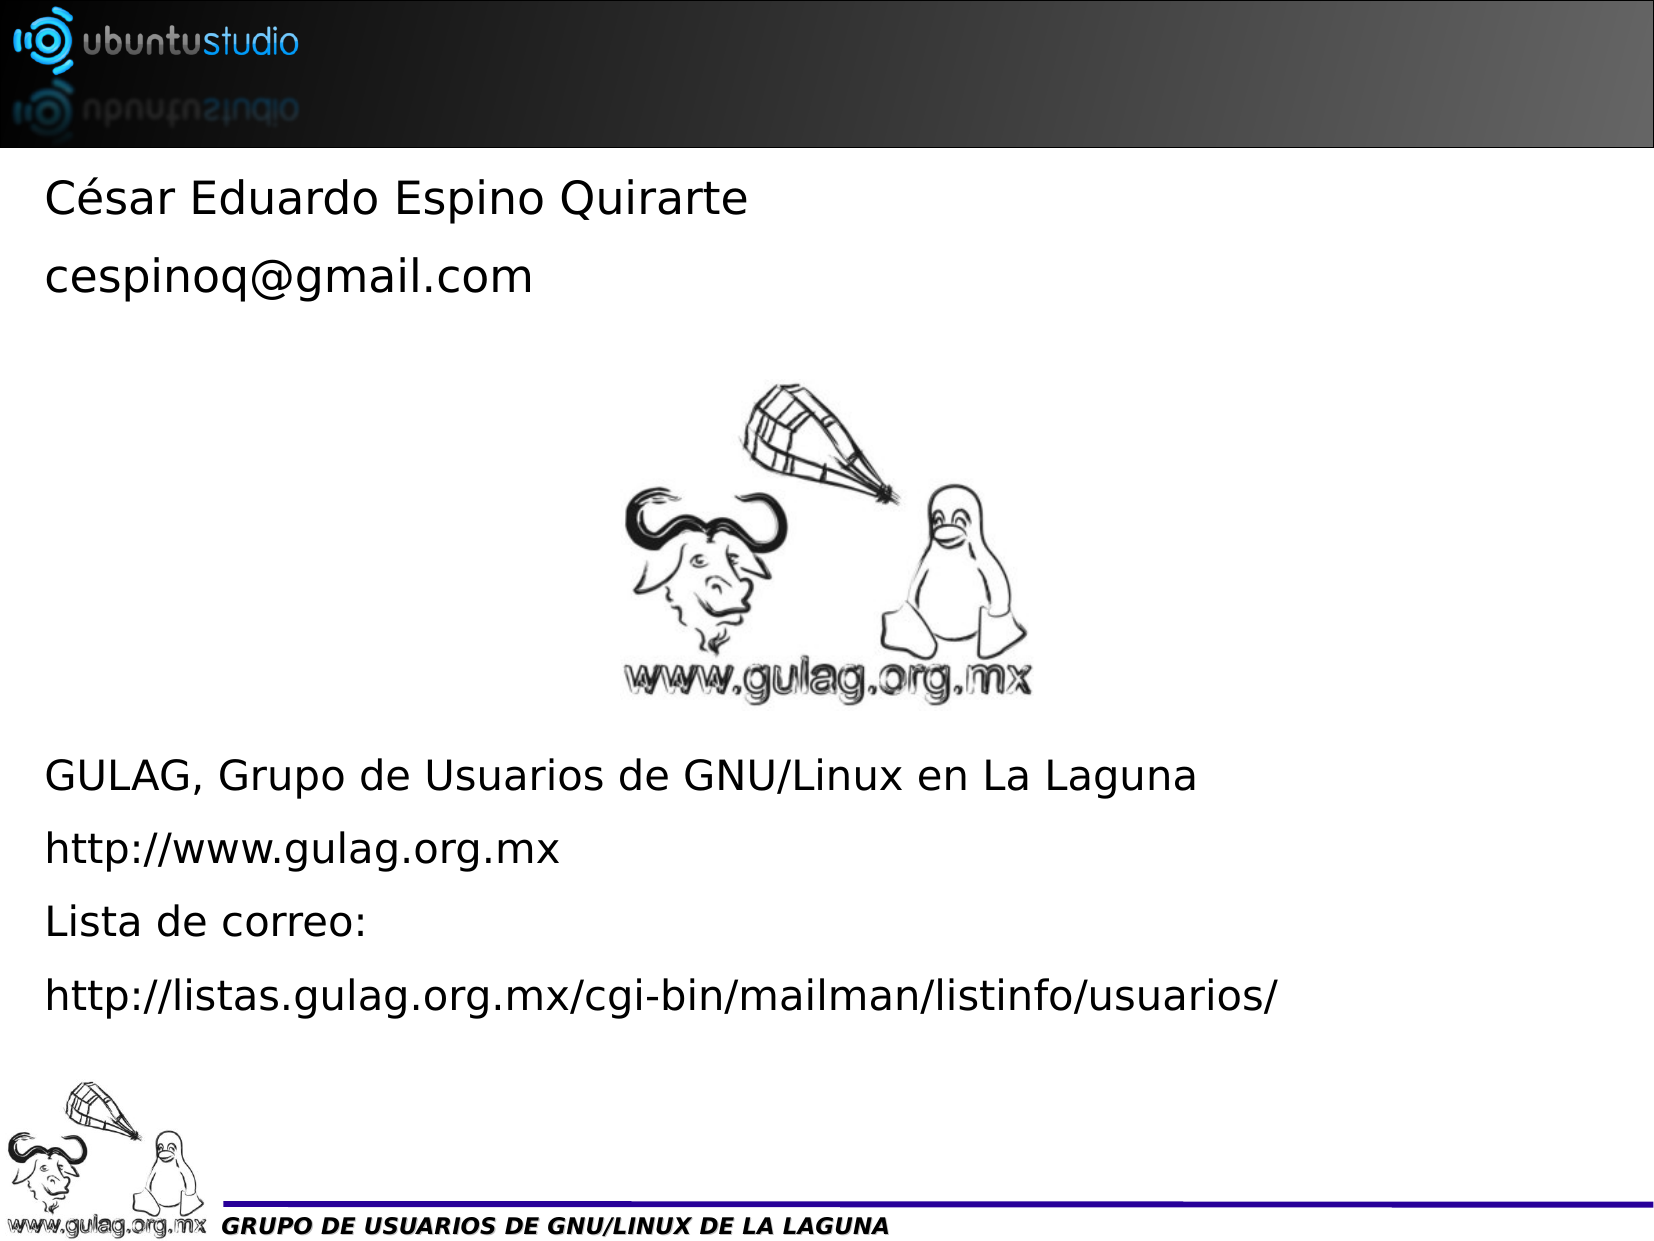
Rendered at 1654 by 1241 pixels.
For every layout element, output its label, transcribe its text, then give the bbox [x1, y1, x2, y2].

text_box [0, 0, 1654, 148]
picture [620, 379, 1034, 711]
text_box GULAG, Grupo de Usuarios de GNU/Linux en La Laguna http://www.gulag.org.mx Lista de correo: http://listas.gulag.org.mx/cgi-bin/mailman/listinfo/usuarios/ [29, 744, 1625, 1106]
picture [5, 1079, 207, 1241]
picture [11, 5, 300, 148]
text_box GRUPO DE USUARIOS DE GNU/LINUX DE LA LAGUNA [207, 1205, 906, 1241]
text_box César Eduardo Espino Quirarte cespinoq@gmail.com [29, 164, 1625, 467]
